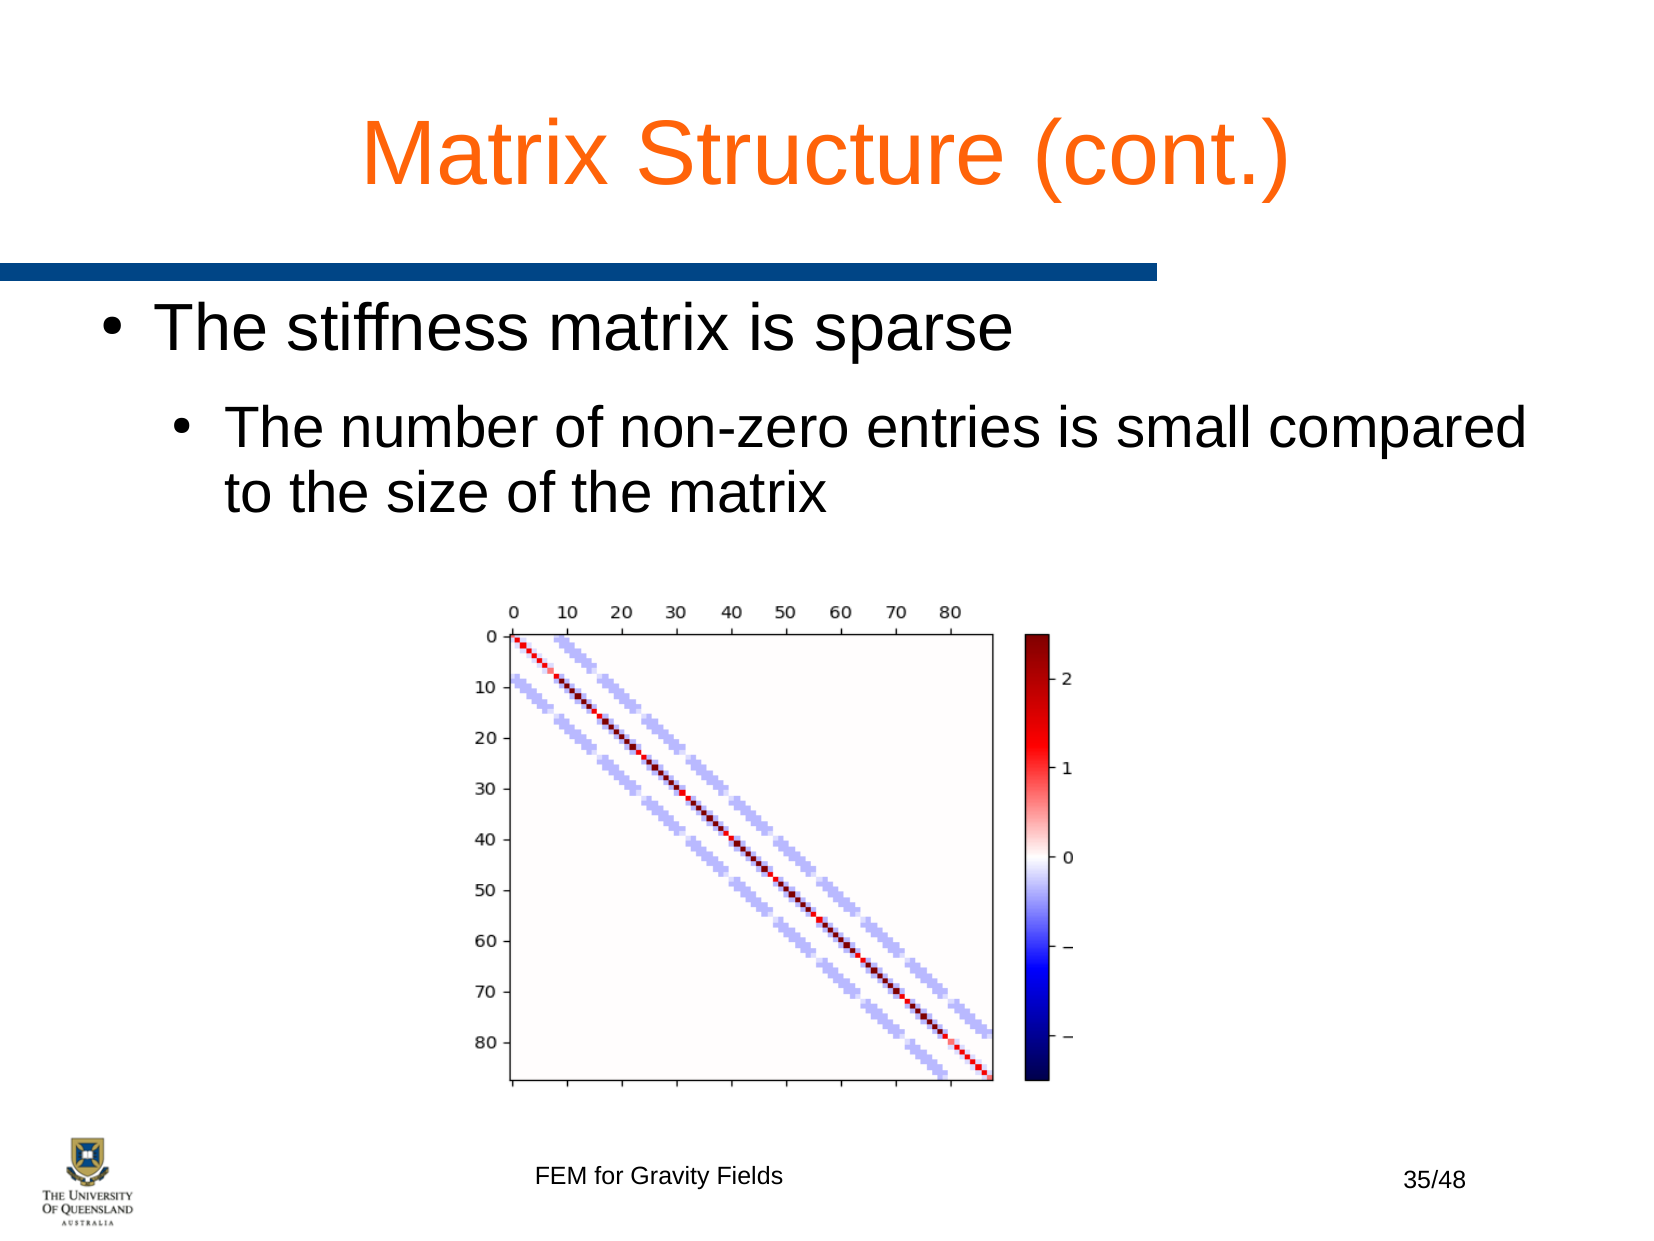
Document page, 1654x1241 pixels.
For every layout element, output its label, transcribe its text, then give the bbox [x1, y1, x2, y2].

picture [465, 564, 1073, 1144]
title Matrix Structure (cont.) [82, 49, 1571, 257]
picture [35, 1133, 142, 1235]
list The stiffness matrix is sparse The number of non-zero entries is small compared to the size of the matrix [82, 290, 1571, 1010]
